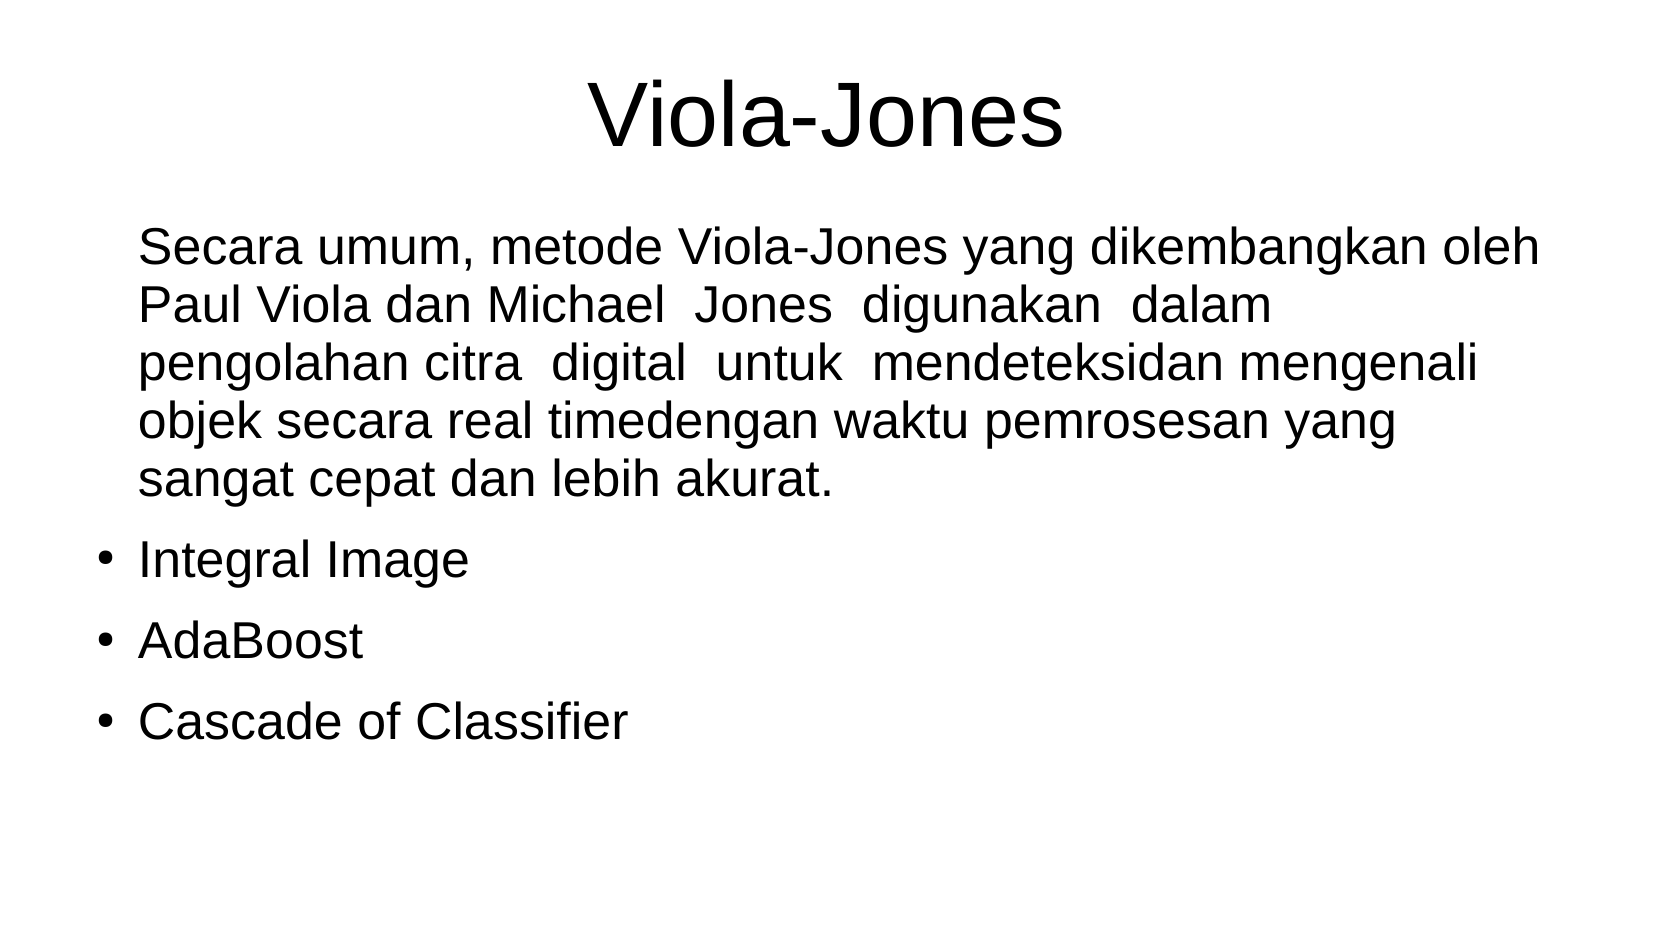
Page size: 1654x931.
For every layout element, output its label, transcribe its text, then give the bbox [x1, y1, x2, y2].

list Secara umum, metode Viola-Jones yang dikembangkan oleh Paul Viola dan Michael Jones digunakan dalam pengolahan citra digital untuk mendeteksidan mengenali objek secara real timedengan waktu pemrosesan yang sangat cepat dan lebih akurat. Integral Image AdaBoost Cascade of Classifier [82, 217, 1571, 758]
title Viola-Jones [82, 37, 1571, 193]
